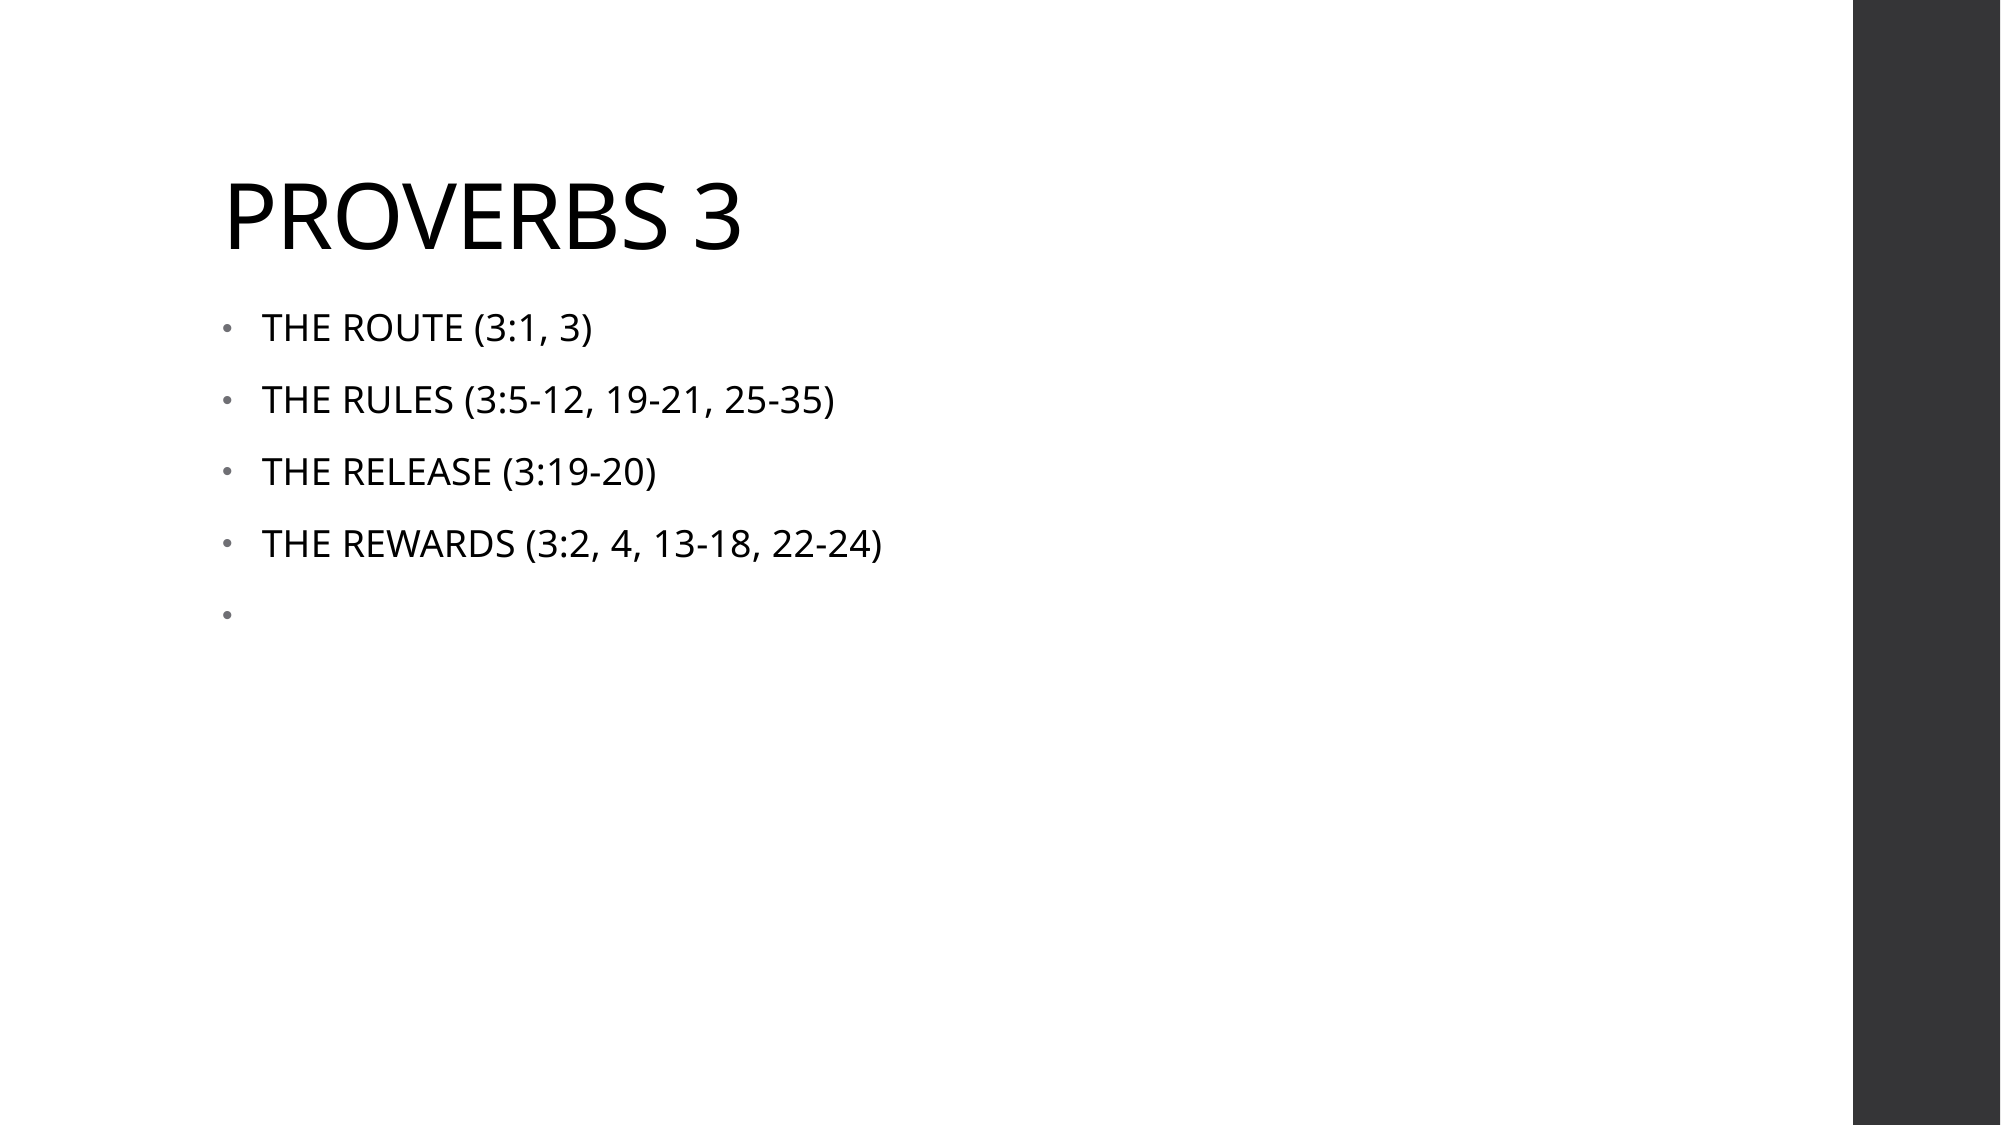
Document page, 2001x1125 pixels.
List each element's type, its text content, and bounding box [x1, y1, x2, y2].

list THE ROUTE (3:1, 3) THE RULES (3:5-12, 19-21, 25-35) THE RELEASE (3:19-20) THE REWARDS (3:2, 4, 13-18, 22-24) [206, 299, 1617, 1014]
title PROVERBS 3 [206, 60, 1797, 278]
